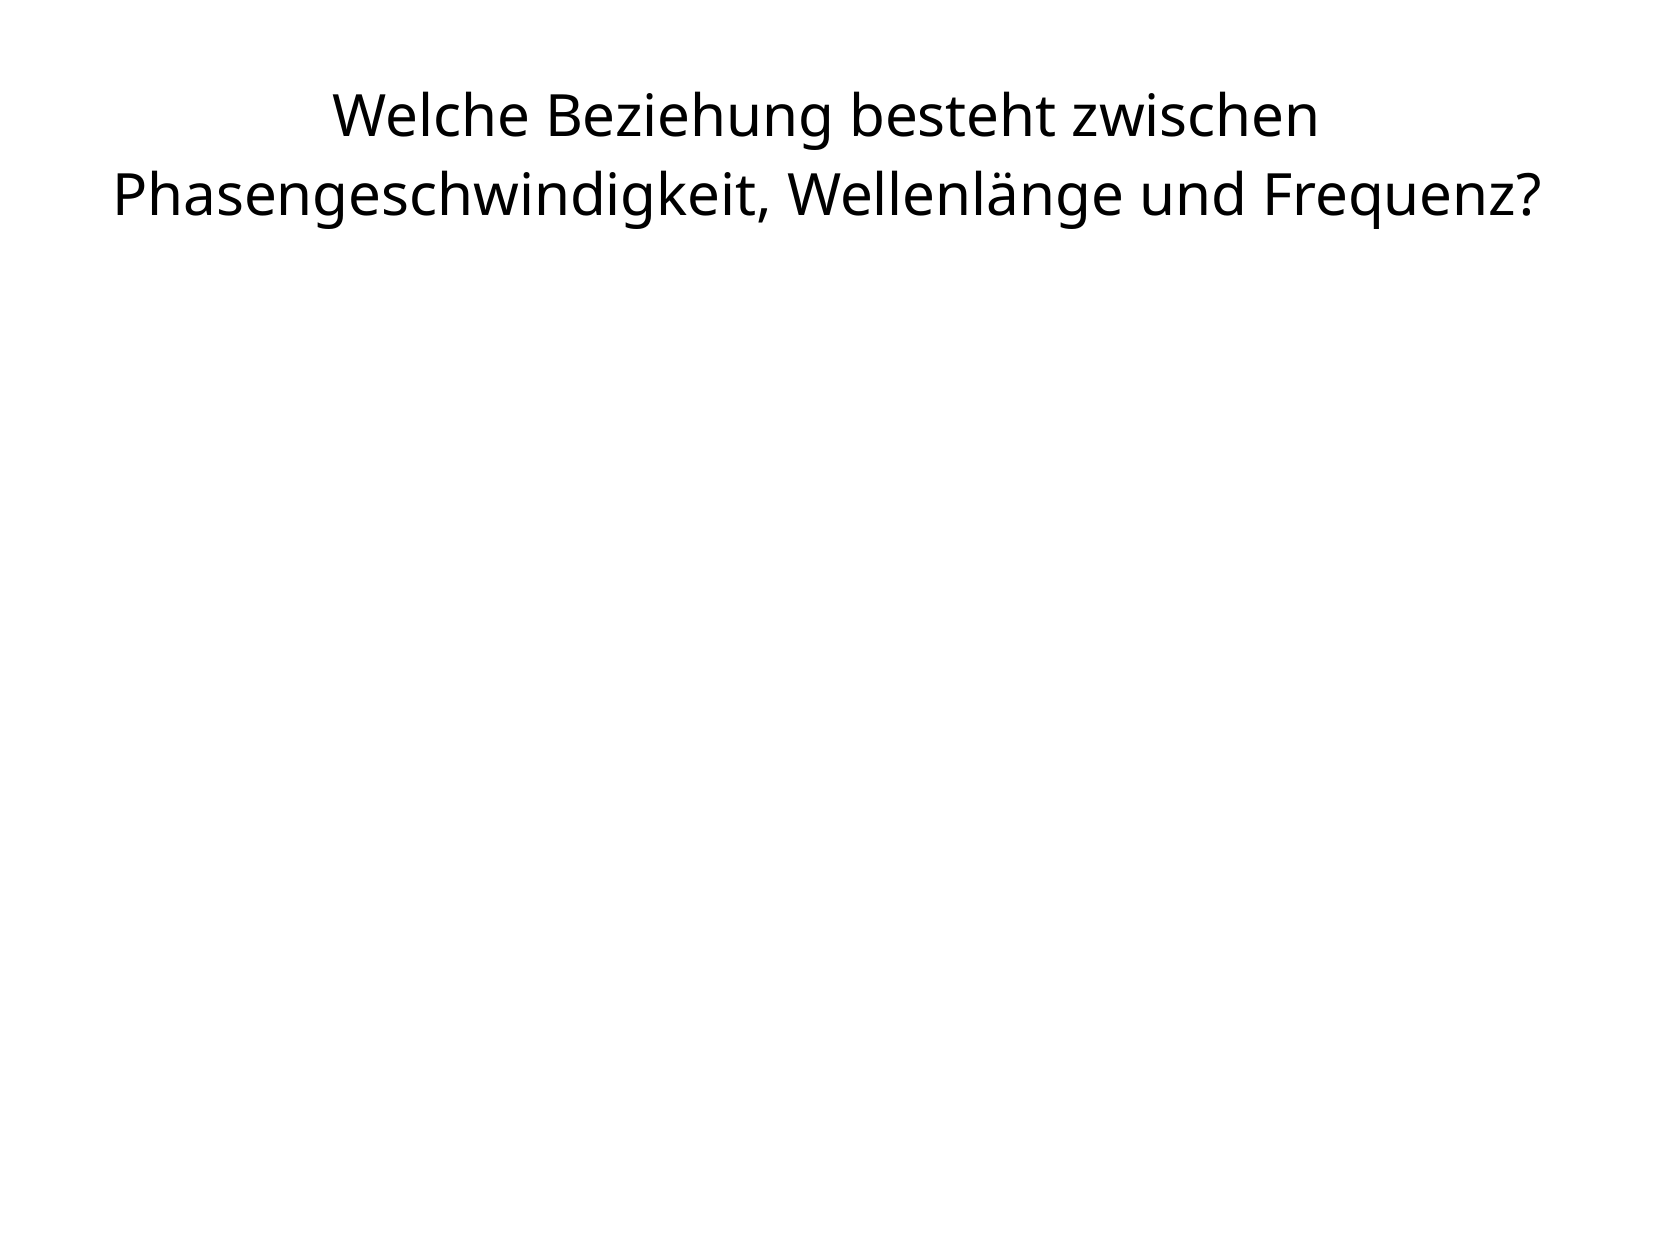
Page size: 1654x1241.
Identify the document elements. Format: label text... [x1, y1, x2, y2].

title Welche Beziehung besteht zwischen Phasengeschwindigkeit, Wellenlänge und Frequenz? [82, 49, 1571, 257]
